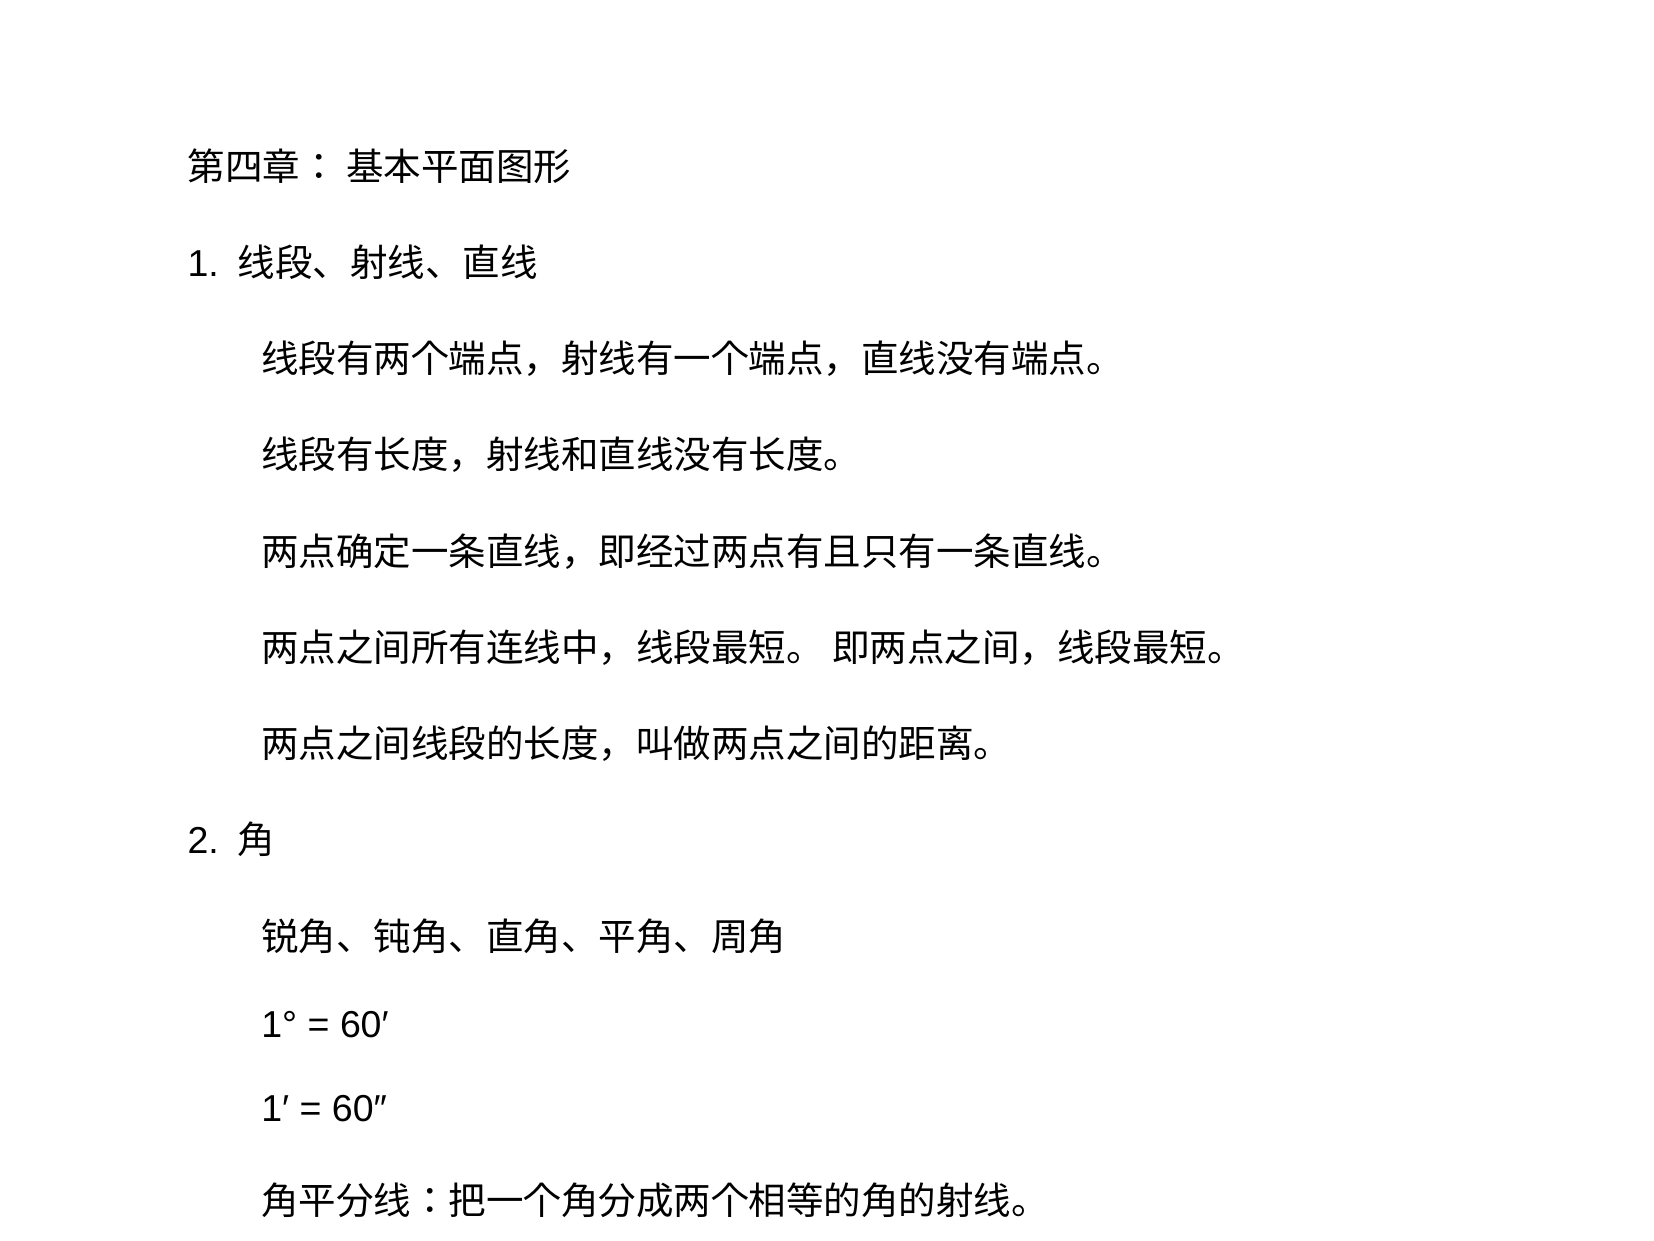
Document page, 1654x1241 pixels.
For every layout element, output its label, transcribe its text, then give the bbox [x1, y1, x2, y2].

text_box 第四章： 基本平面图形 1. 线段、射线、直线 线段有两个端点，射线有一个端点，直线没有端点。 线段有长度，射线和直线没有长度。 两点确定一条直线，即经过两点有且只有一条直线。 两点之间所有连线中，线段最短。 即两点之间，线段最短。 两点之间线段的长度，叫做两点之间的距离。 2. 角 锐角、钝角、直角、平角、周角 1° = 60′ 1′ = 60″ 角平分线：把一个角分成两个相等的角的射线。 [172, 129, 1536, 1154]
